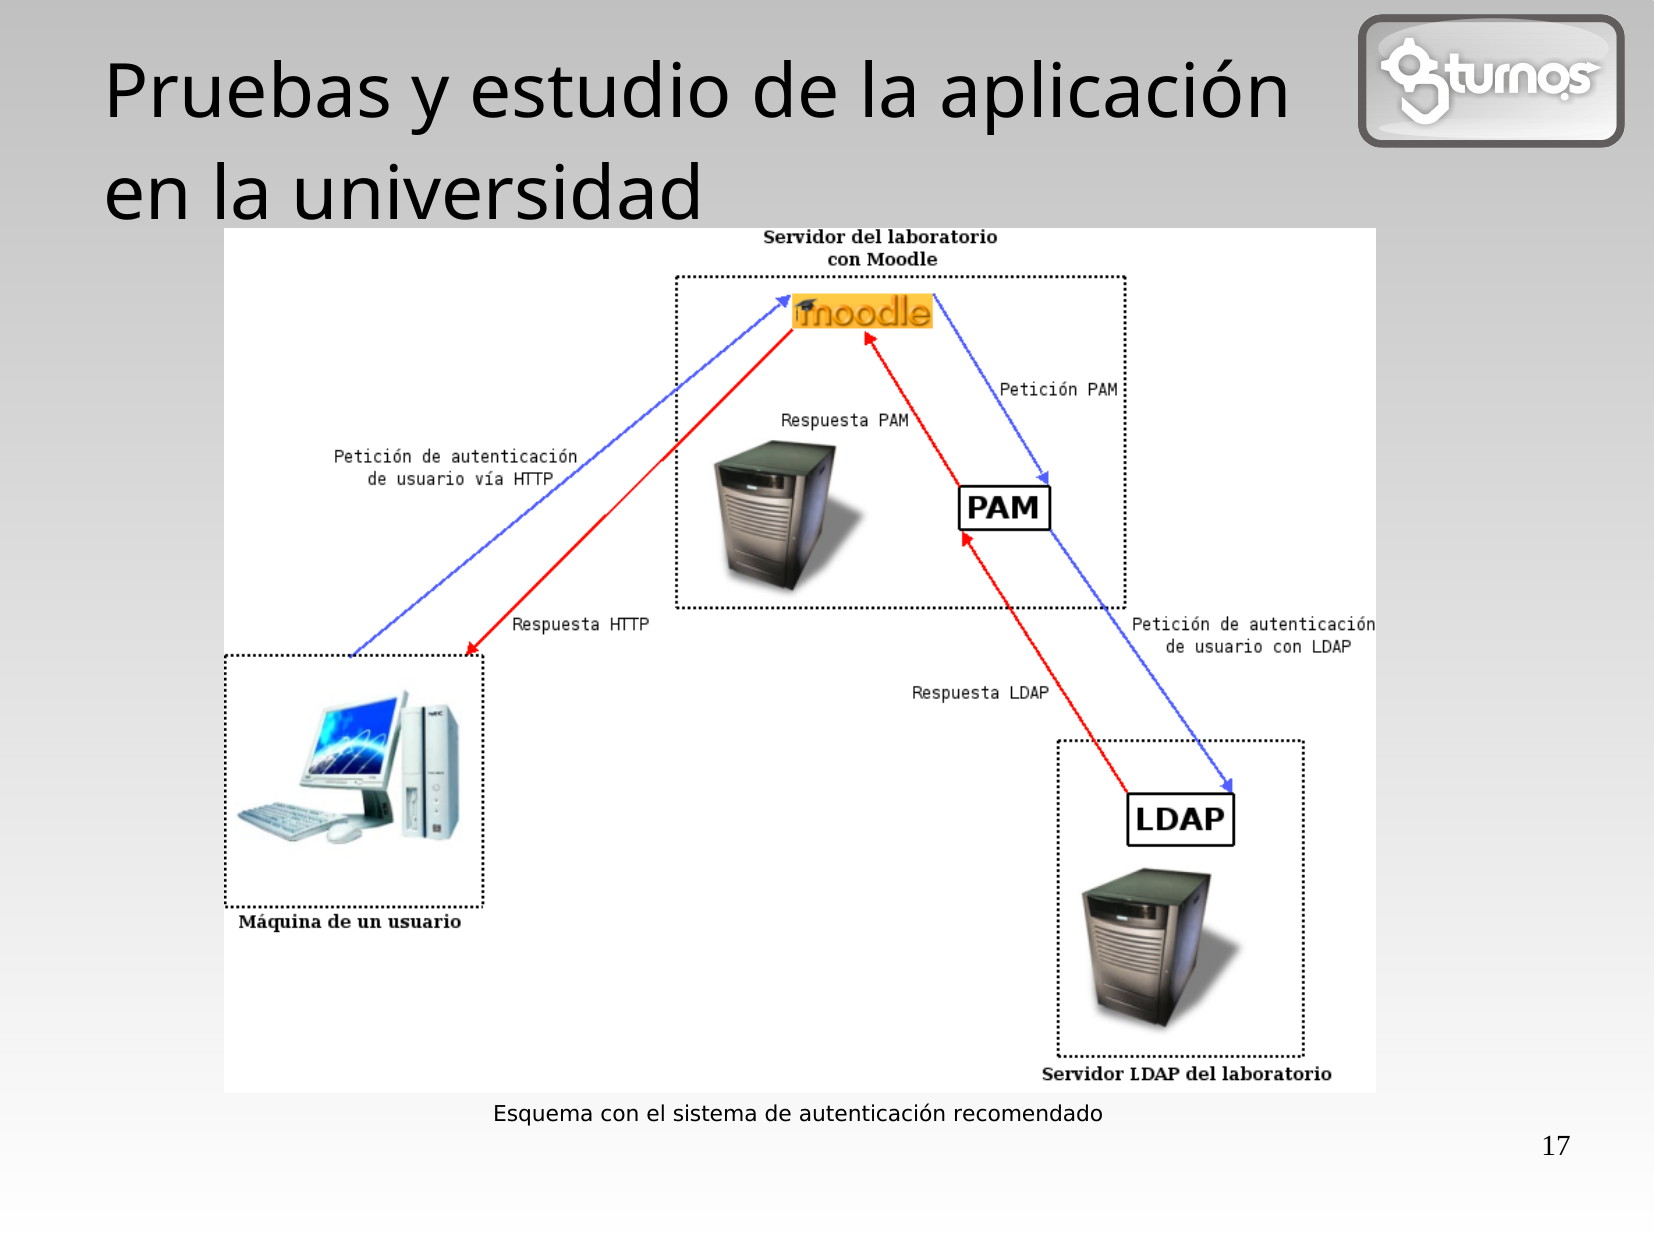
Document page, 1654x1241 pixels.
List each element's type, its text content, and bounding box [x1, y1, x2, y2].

text_box Esquema con el sistema de autenticación recomendado [478, 1093, 1119, 1134]
picture [224, 228, 1376, 1093]
picture [1358, 14, 1625, 148]
text_box Pruebas y estudio de la aplicación en la universidad [88, 29, 1264, 219]
